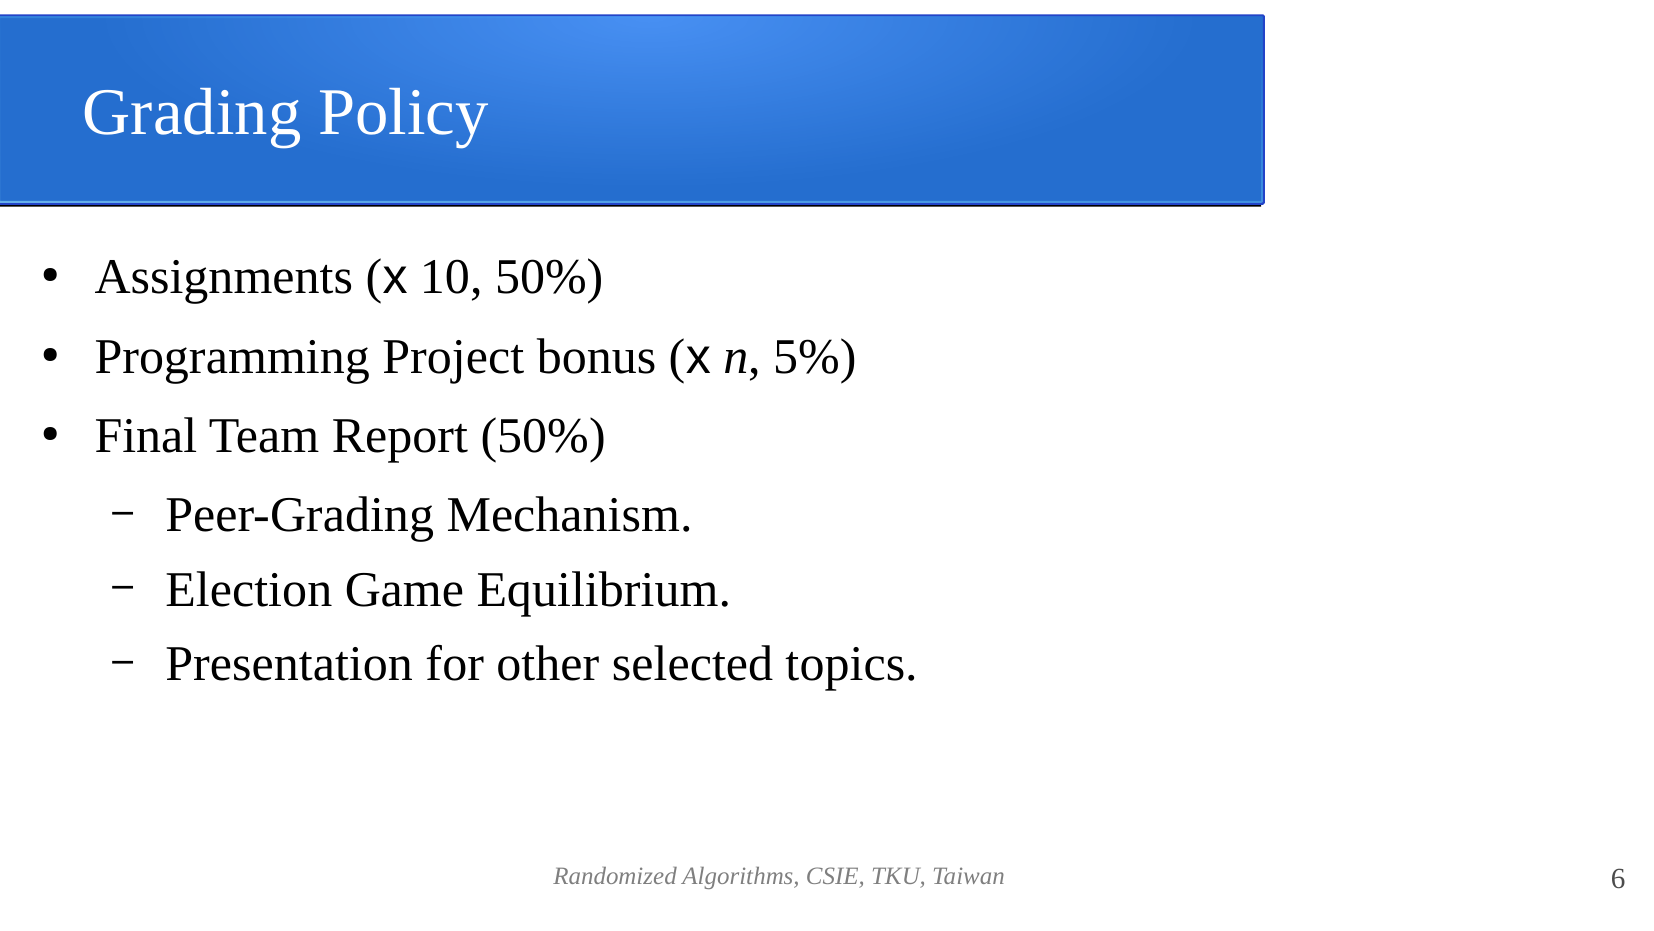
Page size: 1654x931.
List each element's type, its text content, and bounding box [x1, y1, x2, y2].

list Assignments (x 10, 50%) Programming Project bonus (x n, 5%) Final Team Report (50%) Peer-Grading Mechanism. Election Game Equilibrium. Presentation for other selected topics. [23, 248, 1512, 869]
title Grading Policy [82, 29, 1312, 196]
